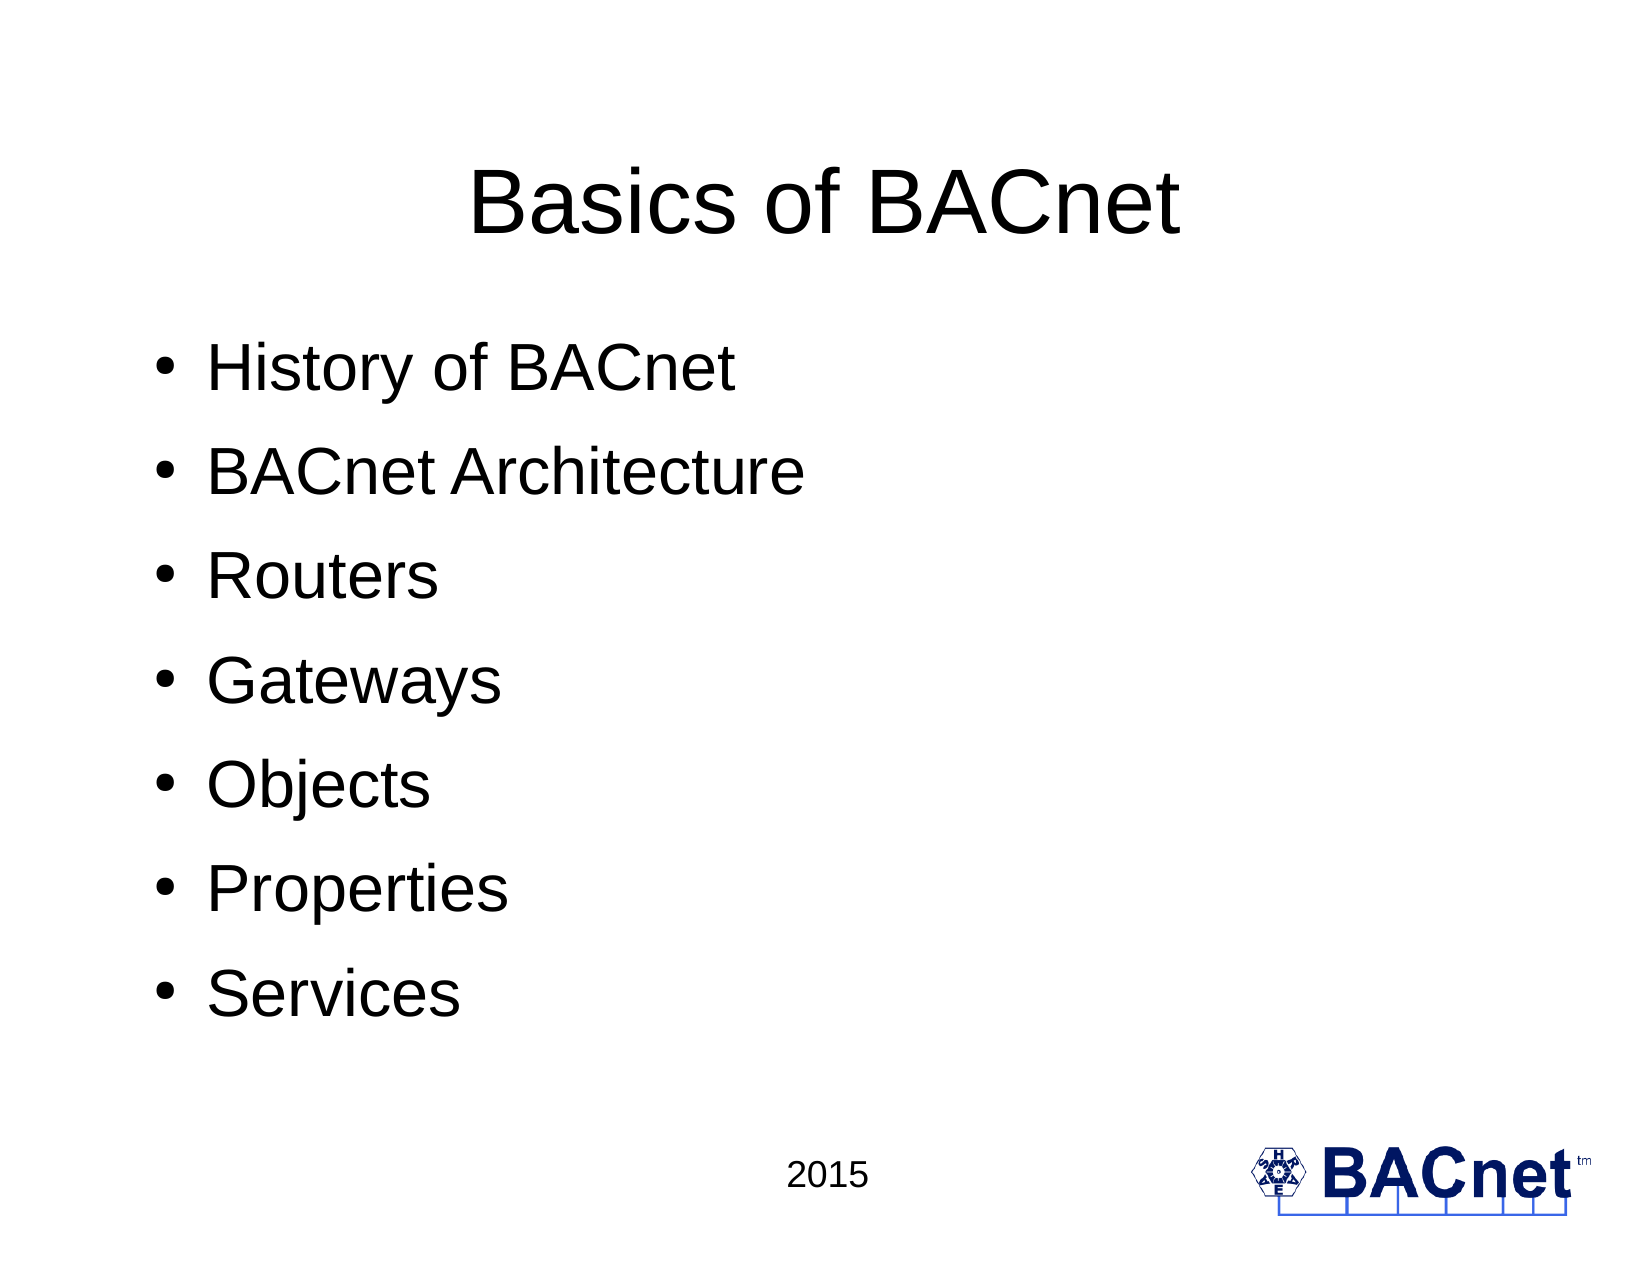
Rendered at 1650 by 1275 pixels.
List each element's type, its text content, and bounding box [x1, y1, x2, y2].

text_box 2015 [659, 1146, 997, 1204]
title Basics of BACnet [135, 105, 1515, 299]
picture [1251, 1146, 1591, 1216]
list History of BACnet BACnet Architecture Routers Gateways Objects Properties Services [135, 329, 1515, 1094]
